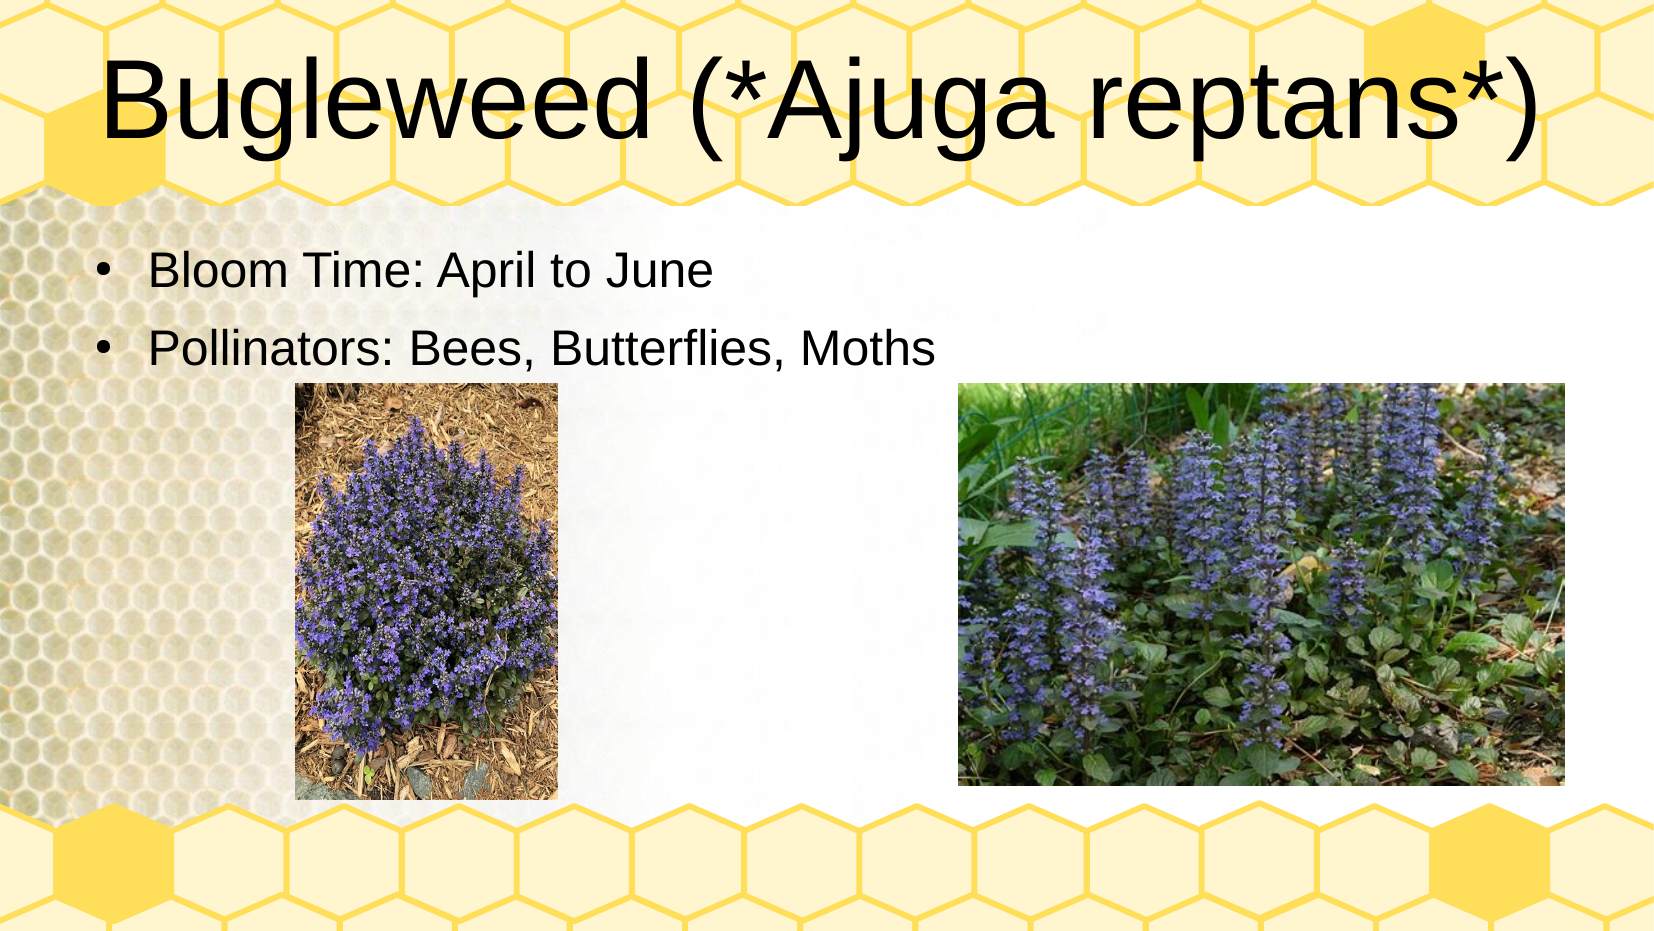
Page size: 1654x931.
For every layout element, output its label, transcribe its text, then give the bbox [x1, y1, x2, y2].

list Bloom Time: April to June Pollinators: Bees, Butterflies, Moths [76, 242, 1565, 384]
title Bugleweed (*Ajuga reptans*) [76, 0, 1565, 200]
picture [0, 186, 1654, 827]
